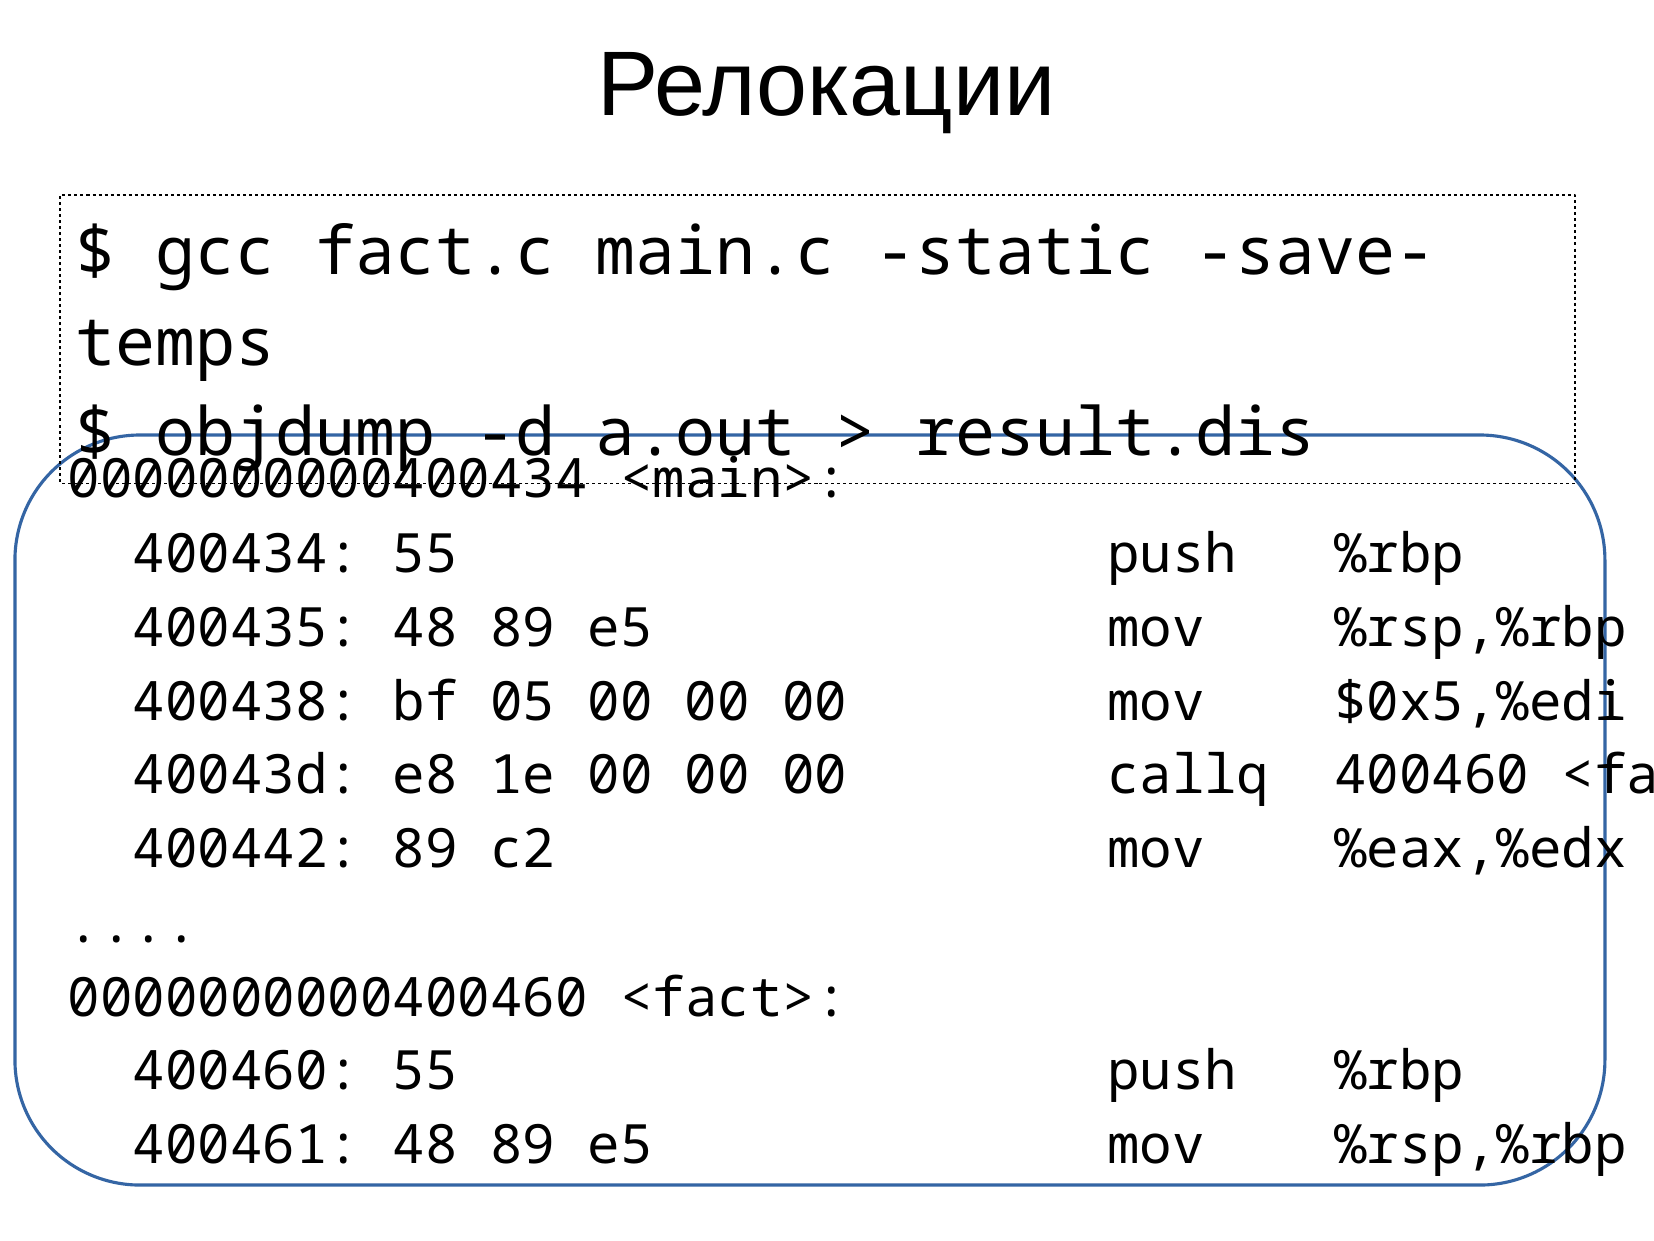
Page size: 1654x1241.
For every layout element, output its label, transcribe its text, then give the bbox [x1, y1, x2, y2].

title Релокации [82, 2, 1571, 166]
text_box $ gcc fact.c main.c -static -save-temps $ objdump -d a.out > result.dis [60, 195, 1576, 389]
text_box 0000000000400434 <main>: 400434: 55 push %rbp 400435: 48 89 e5 mov %rsp,%rbp 400438: bf 05 00 00 00 mov $0x5,%edi 40043d: e8 1e 00 00 00 callq 400460 <fact> 400442: 89 c2 mov %eax,%edx .... 0000000000400460 <fact>: 400460: 55 push %rbp 400461: 48 89 e5 mov %rsp,%rbp [14, 435, 1605, 1186]
